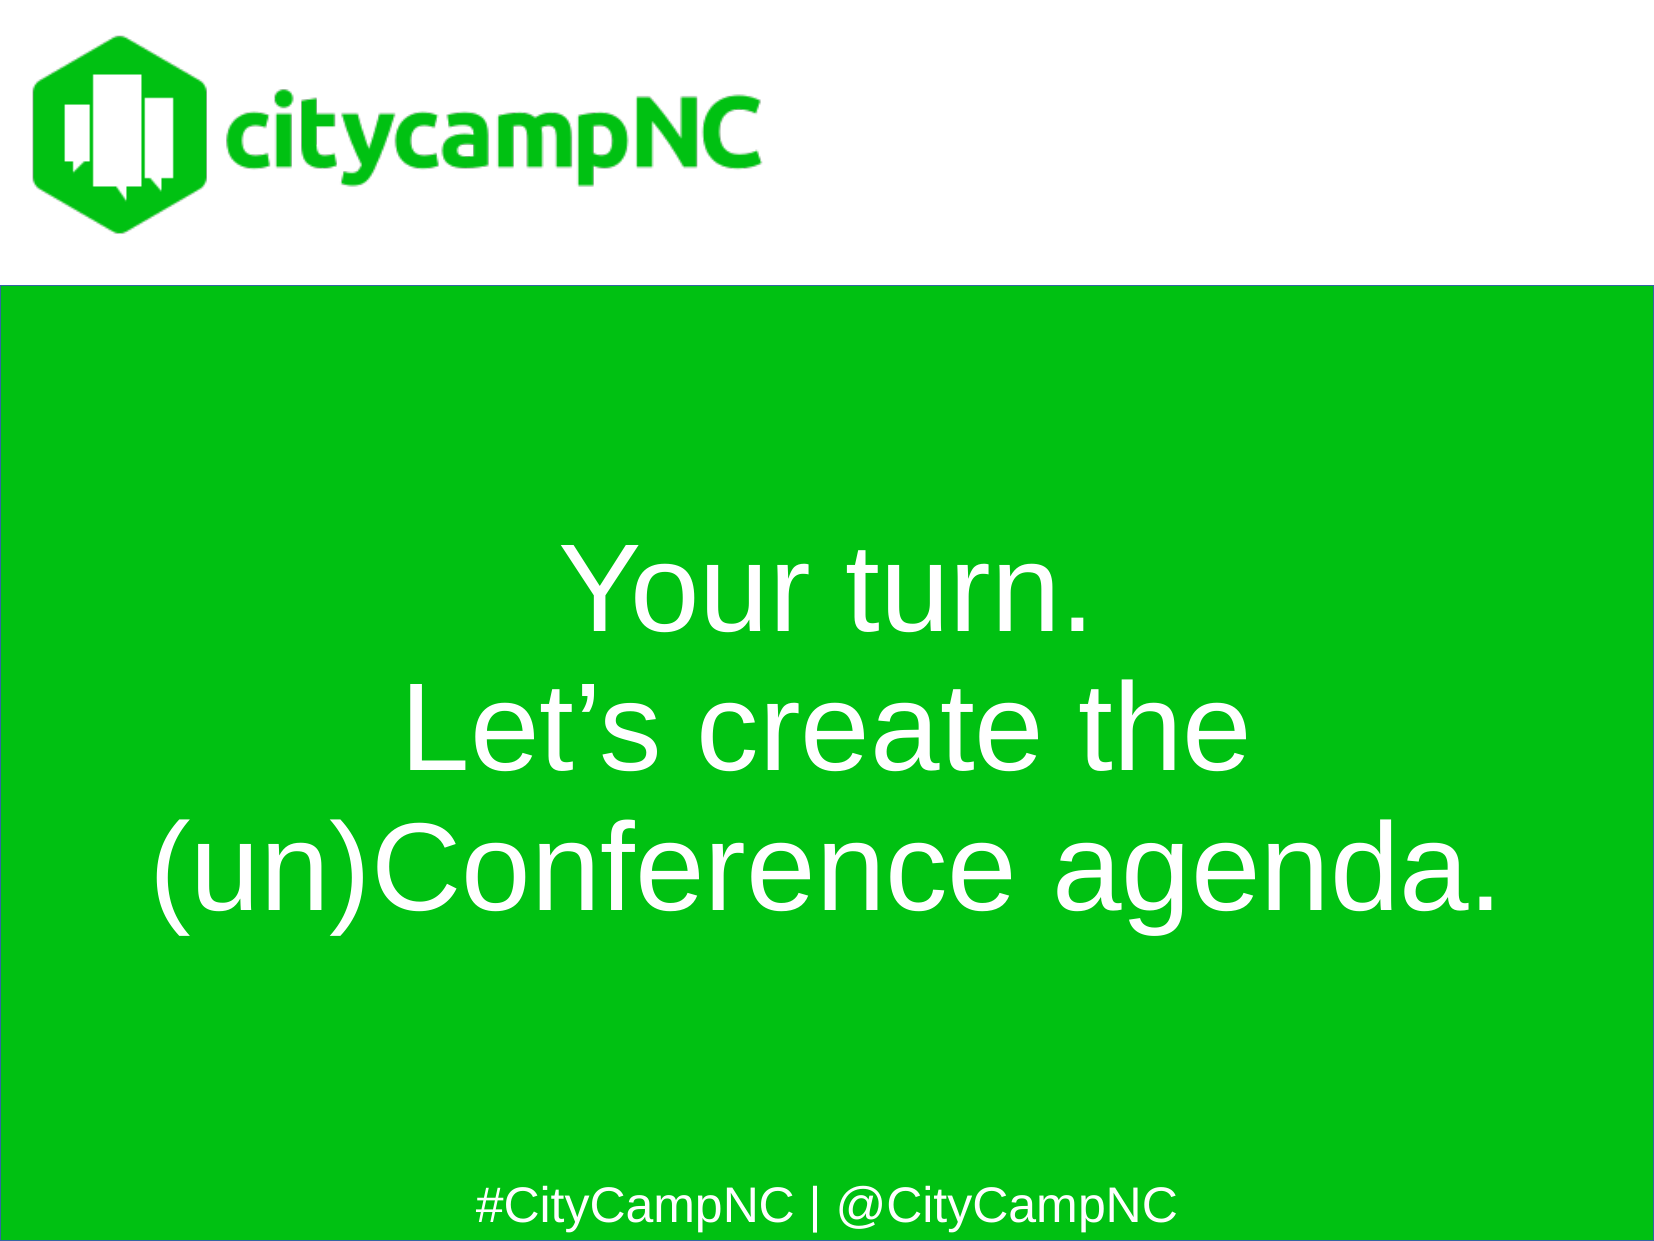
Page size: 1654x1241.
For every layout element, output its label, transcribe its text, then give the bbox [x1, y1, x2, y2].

picture [0, 3, 794, 267]
subtitle Your turn. Let’s create the (un)Conference agenda. [79, 330, 1576, 1126]
